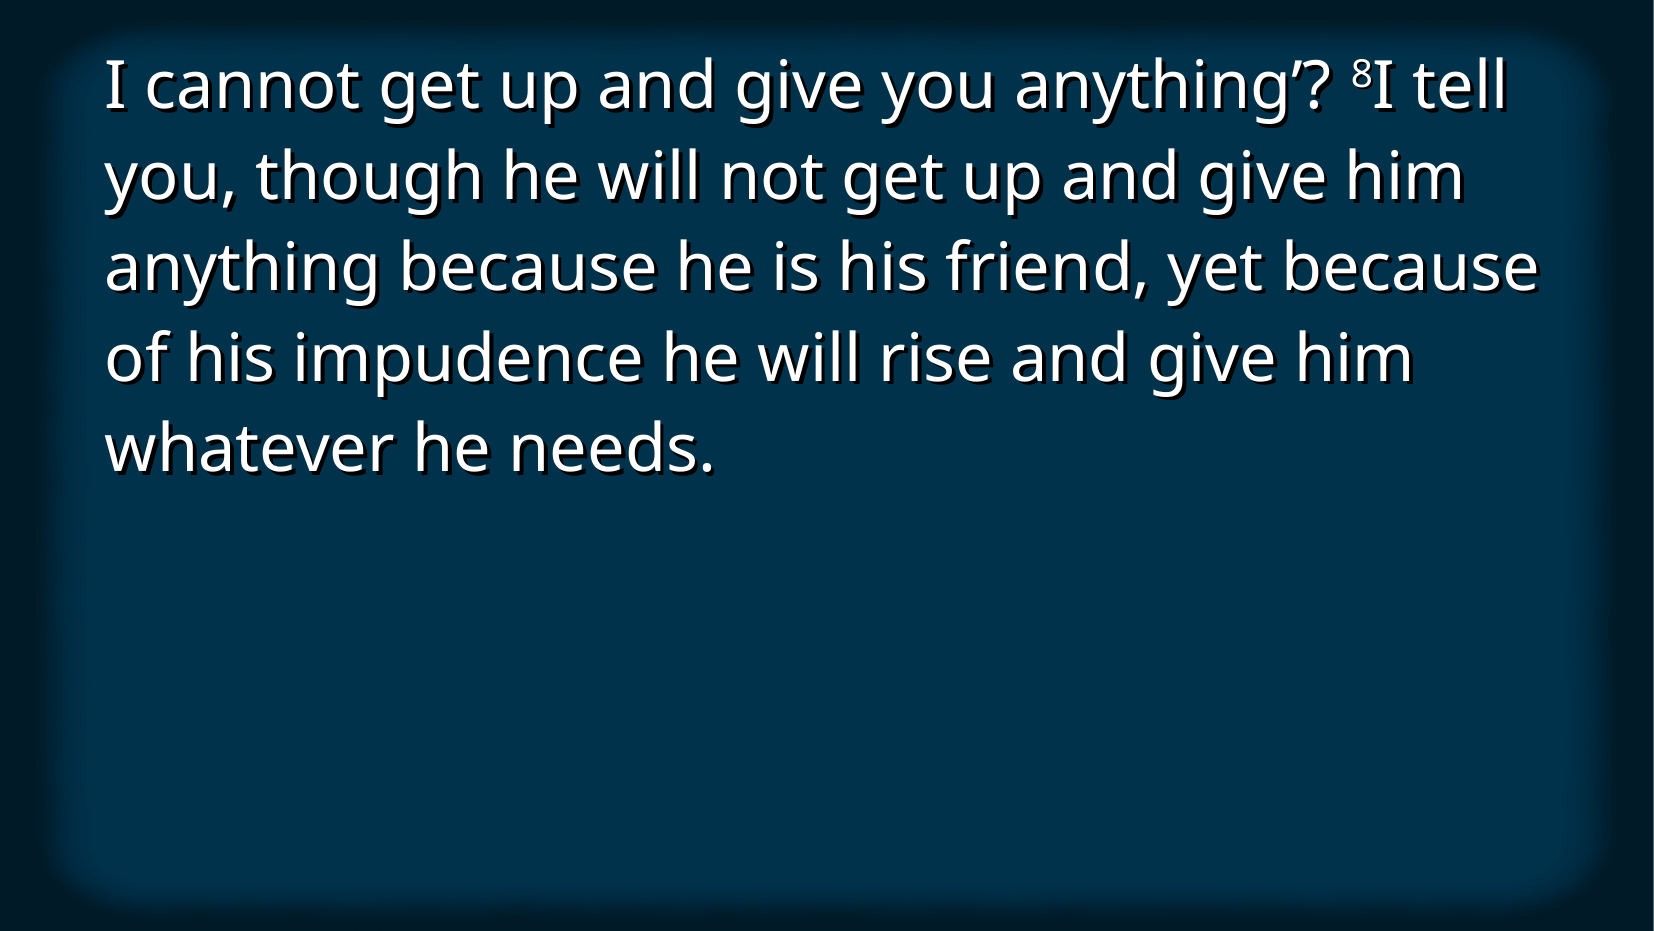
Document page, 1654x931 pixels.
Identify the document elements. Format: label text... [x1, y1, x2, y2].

picture [0, 0, 1654, 931]
text_box I cannot get up and give you anything’? 8I tell you, though he will not get up and give him anything because he is his friend, yet because of his impudence he will rise and give him whatever he needs. [90, 30, 1591, 489]
